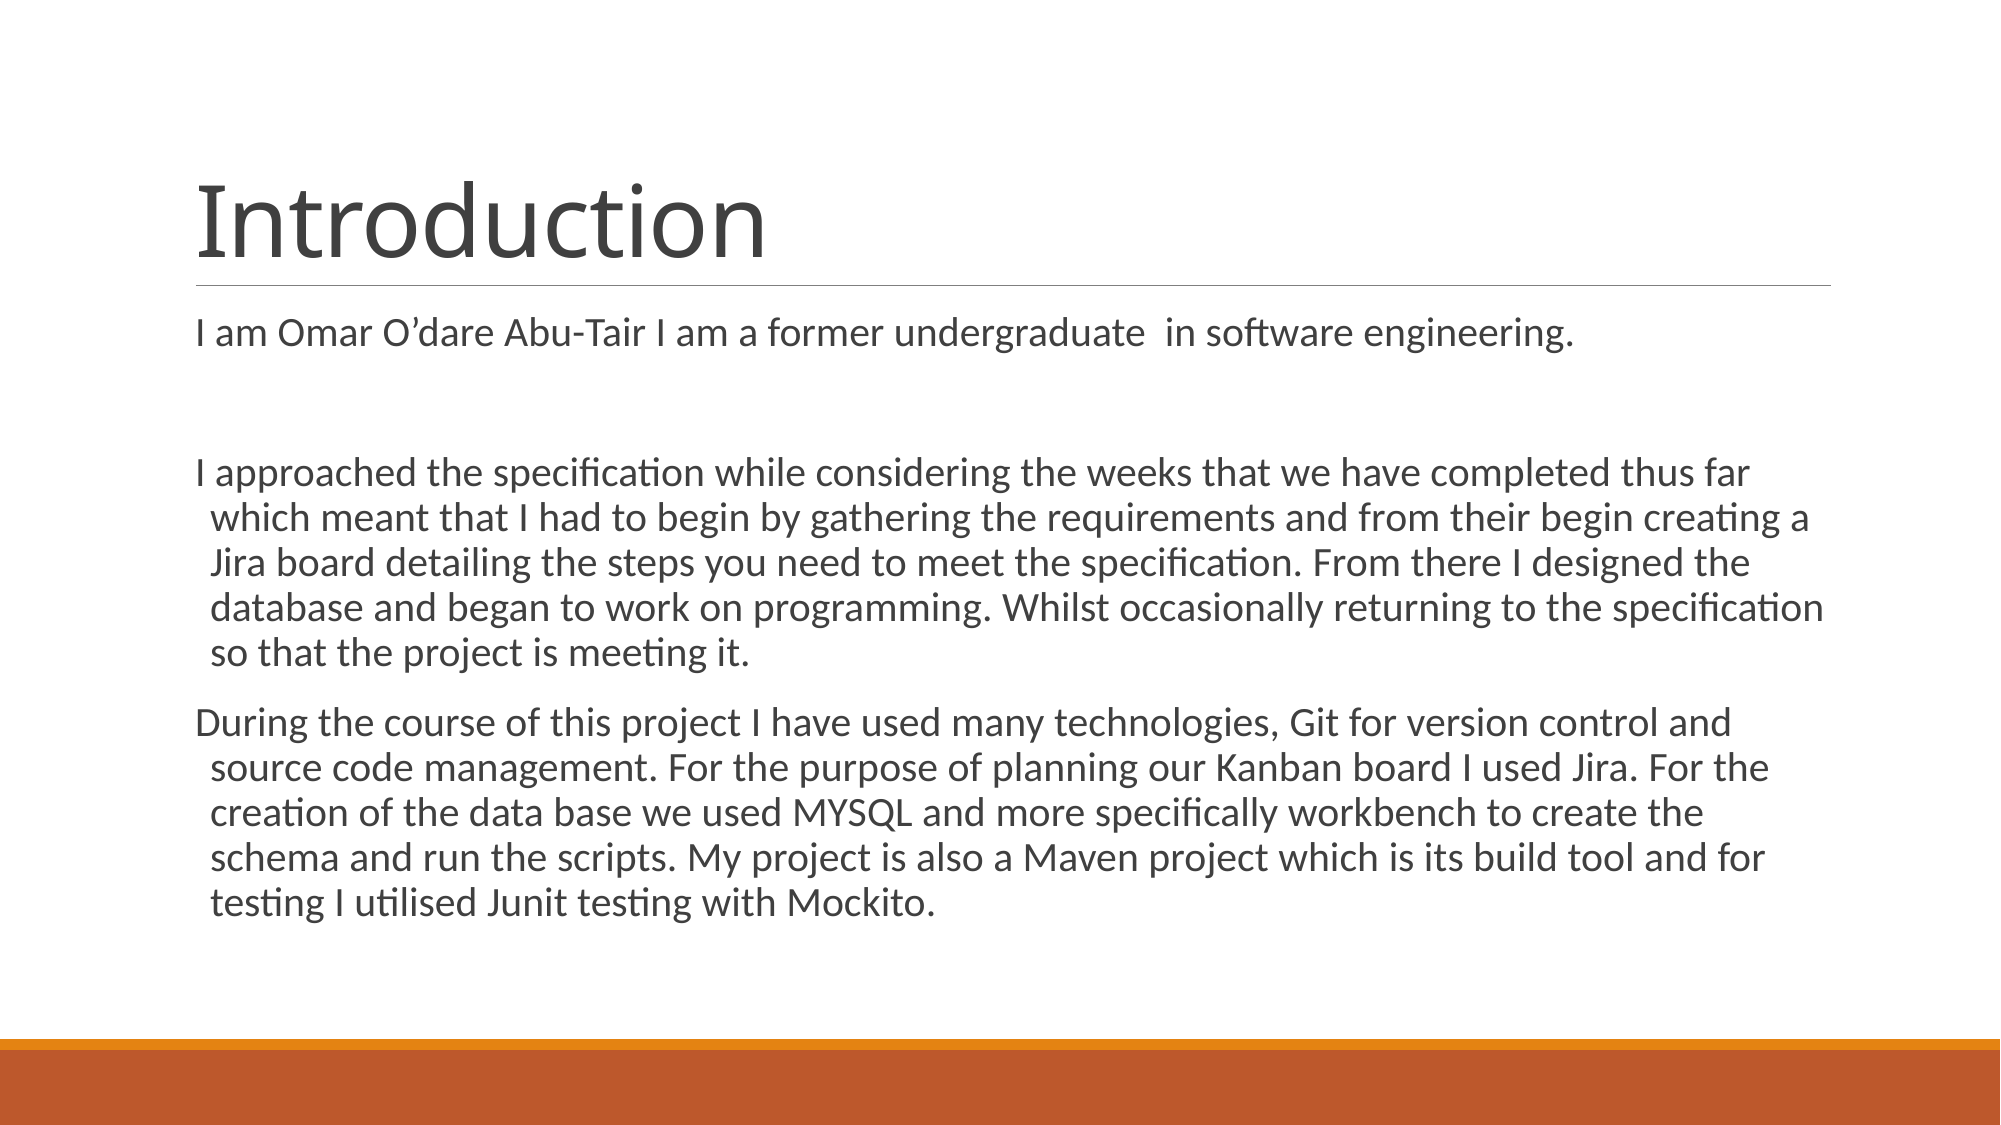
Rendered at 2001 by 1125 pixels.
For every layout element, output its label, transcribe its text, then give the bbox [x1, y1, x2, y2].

title Introduction [180, 47, 1831, 286]
list I am Omar O’dare Abu-Tair I am a former undergraduate in software engineering. I approached the specification while considering the weeks that we have completed thus far which meant that I had to begin by gathering the requirements and from their begin creating a Jira board detailing the steps you need to meet the specification. From there I designed the database and began to work on programming. Whilst occasionally returning to the specification so that the project is meeting it. During the course of this project I have used many technologies, Git for version control and source code management. For the purpose of planning our Kanban board I used Jira. For the creation of the data base we used MYSQL and more specifically workbench to create the schema and run the scripts. My project is also a Maven project which is its build tool and for testing I utilised Junit testing with Mockito. [180, 302, 1831, 963]
